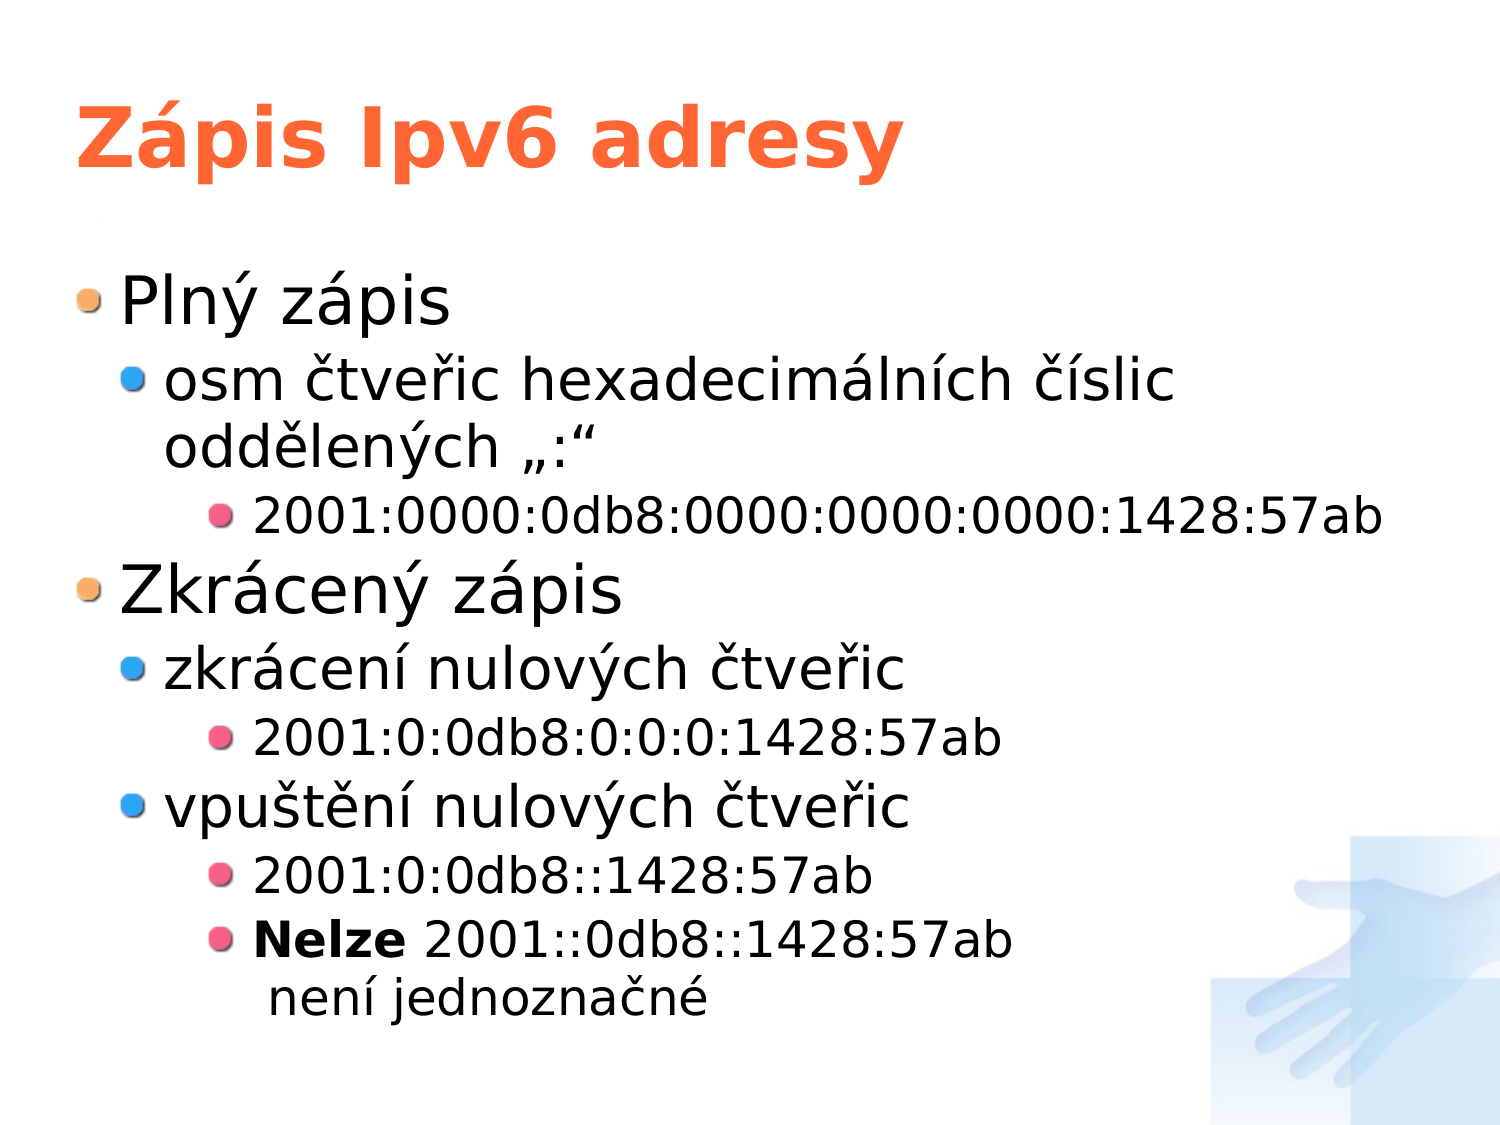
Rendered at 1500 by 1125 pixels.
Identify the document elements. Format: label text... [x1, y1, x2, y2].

title Zápis Ipv6 adresy [75, 28, 1426, 250]
picture [0, 0, 1500, 1125]
list Plný zápis osm čtveřic hexadecimálních číslic oddělených „:“ 2001:0000:0db8:0000:0000:0000:1428:57ab Zkrácený zápis zkrácení nulových čtveřic 2001:0:0db8:0:0:0:1428:57ab vpuštění nulových čtveřic 2001:0:0db8::1428:57ab Nelze 2001::0db8::1428:57ab není jednoznačné [75, 262, 1426, 1028]
